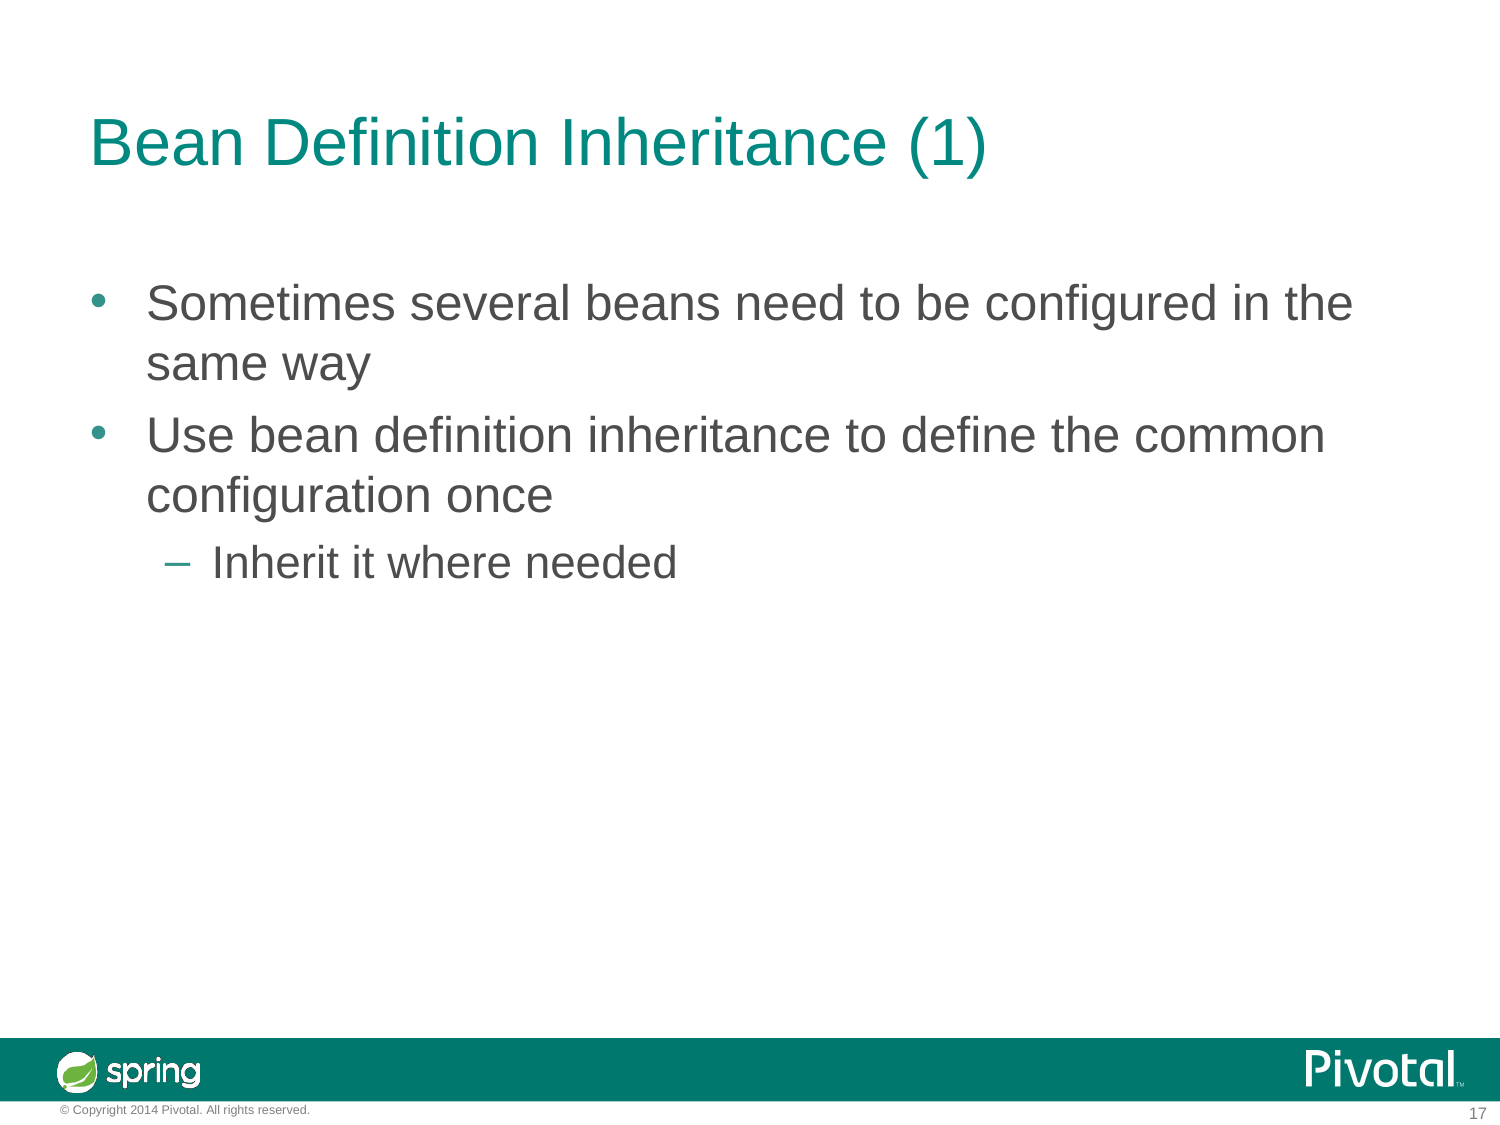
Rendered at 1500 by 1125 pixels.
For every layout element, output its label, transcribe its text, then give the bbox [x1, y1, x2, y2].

list Sometimes several beans need to be configured in the same way Use bean definition inheritance to define the common configuration once Inherit it where needed [75, 262, 1426, 1005]
picture [1306, 1050, 1464, 1087]
title Bean Definition Inheritance (1) [75, 45, 1426, 233]
picture [32, 1041, 210, 1103]
